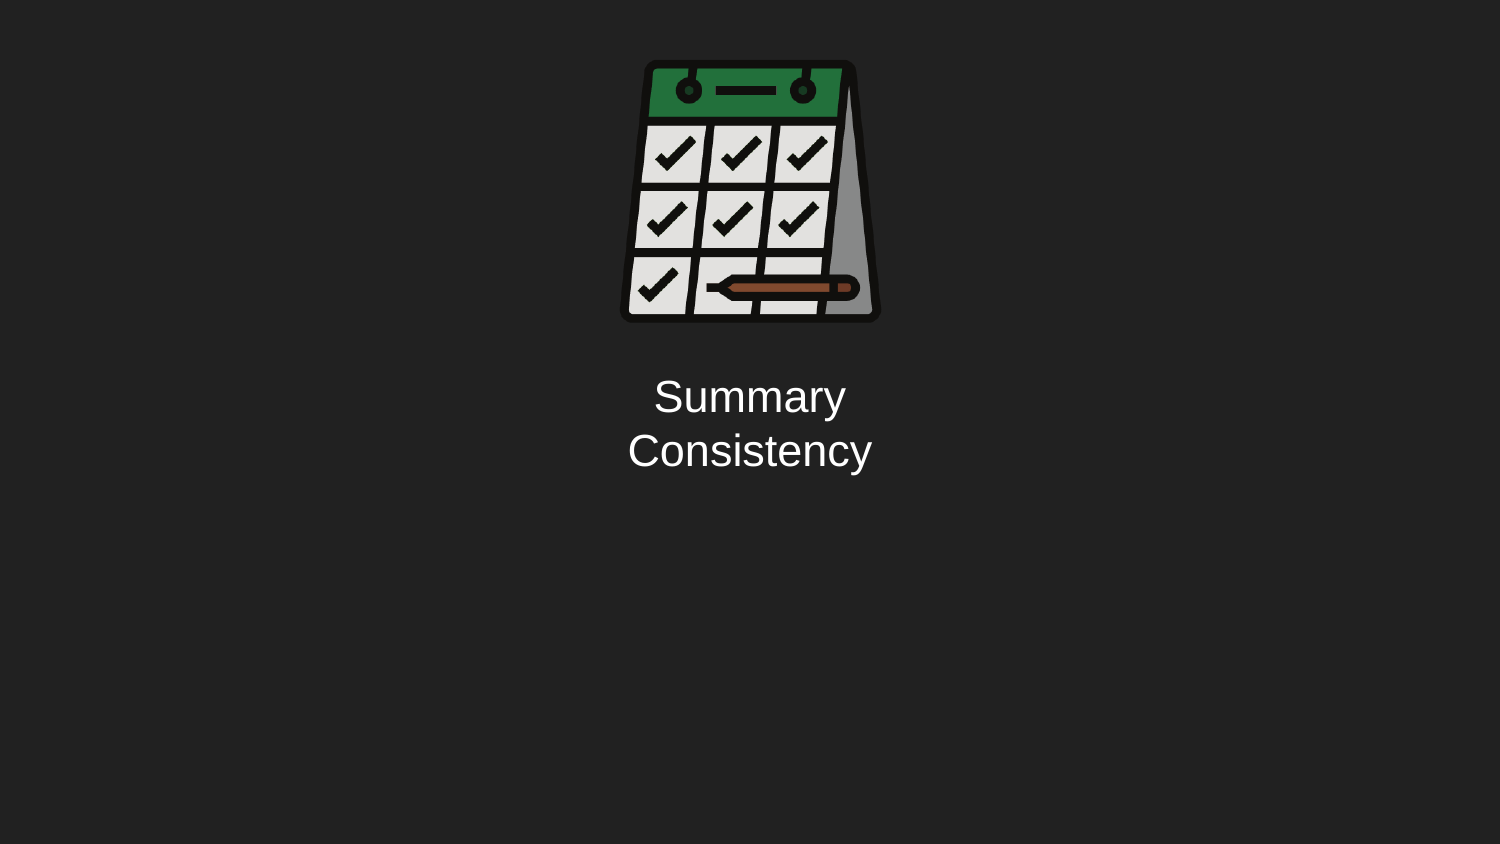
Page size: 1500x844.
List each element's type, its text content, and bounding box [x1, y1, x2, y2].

title Summary Consistency [51, 352, 1449, 491]
picture [480, 39, 1020, 343]
